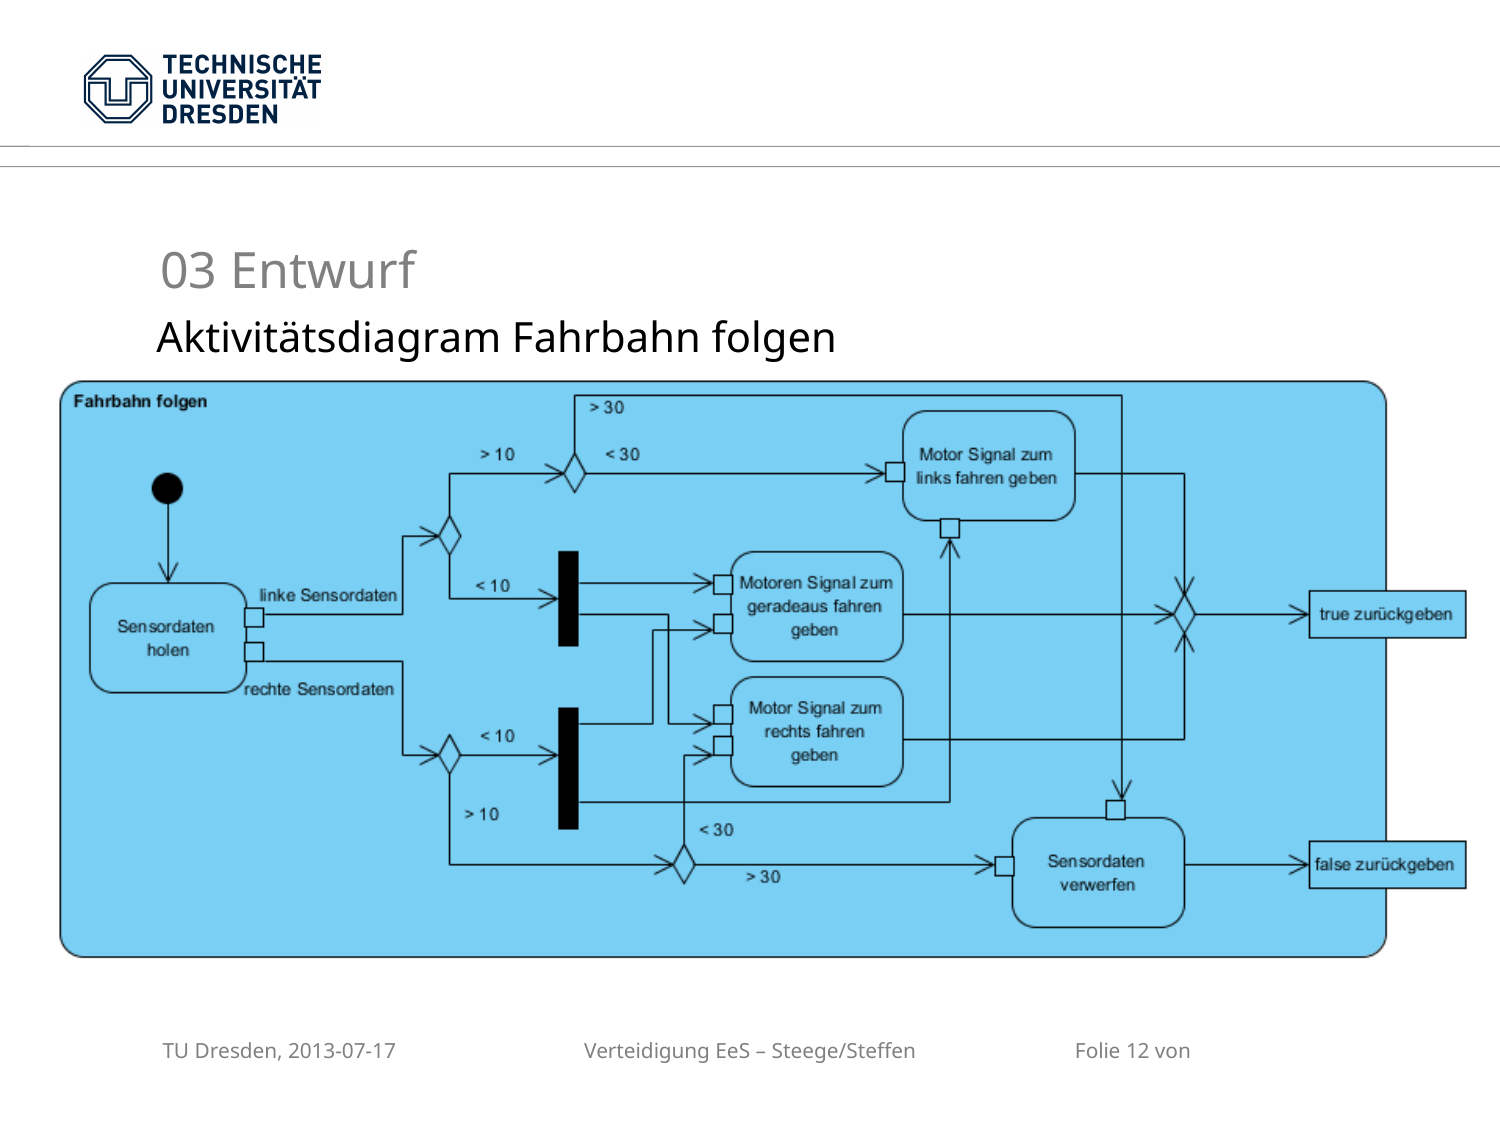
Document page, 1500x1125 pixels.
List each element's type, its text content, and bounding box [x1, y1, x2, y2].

text_box Aktivitätsdiagram Fahrbahn folgen [156, 299, 1388, 362]
text_box TU Dresden, 2013-07-17 [162, 1037, 500, 1082]
text_box Folie <Nummer> von [1074, 1037, 1388, 1075]
picture [41, 362, 1481, 991]
title 03 Entwurf [160, 231, 1392, 307]
picture [83, 54, 321, 124]
text_box Verteidigung EeS – Steege/Steffen [512, 1037, 988, 1088]
